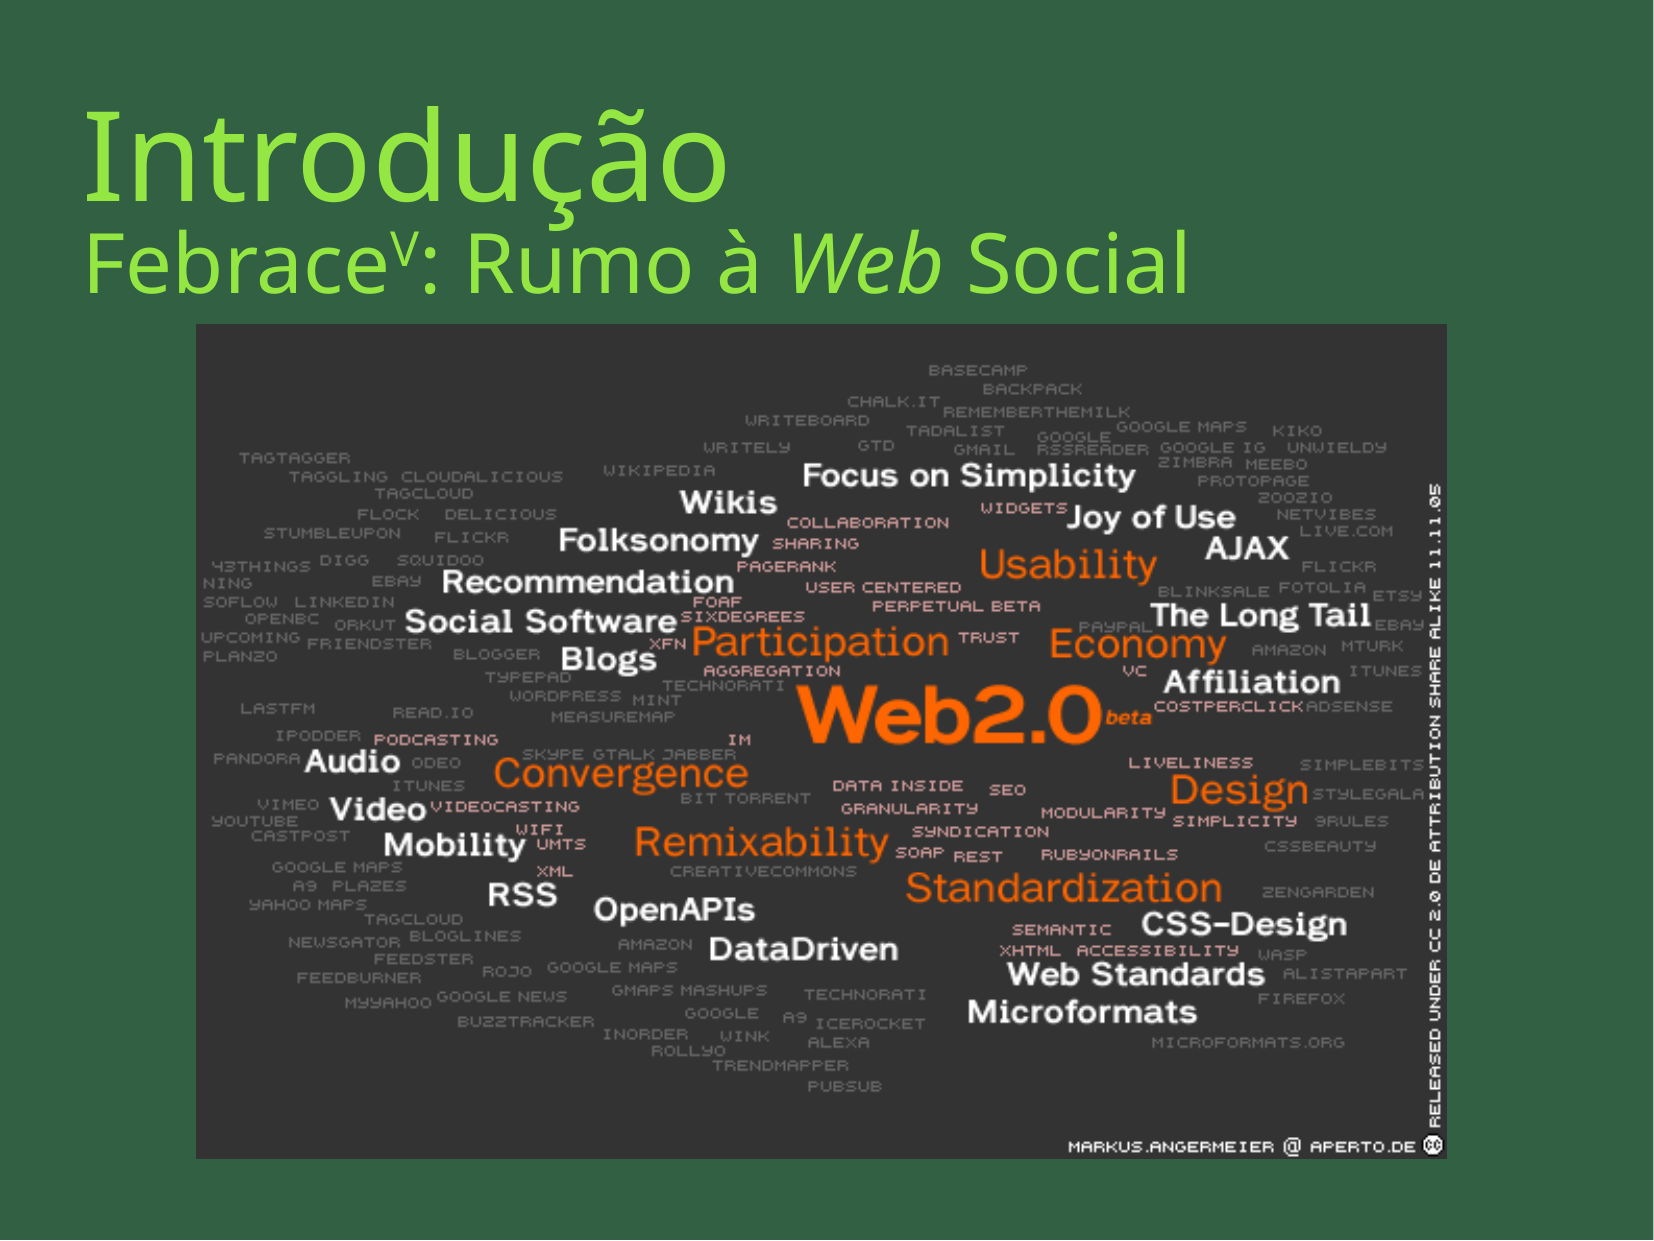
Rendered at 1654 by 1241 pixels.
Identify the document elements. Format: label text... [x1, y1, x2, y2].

title FebraceV: Rumo à Web Social [82, 183, 1572, 340]
title Introdução [82, 49, 1571, 183]
picture [196, 324, 1447, 1159]
